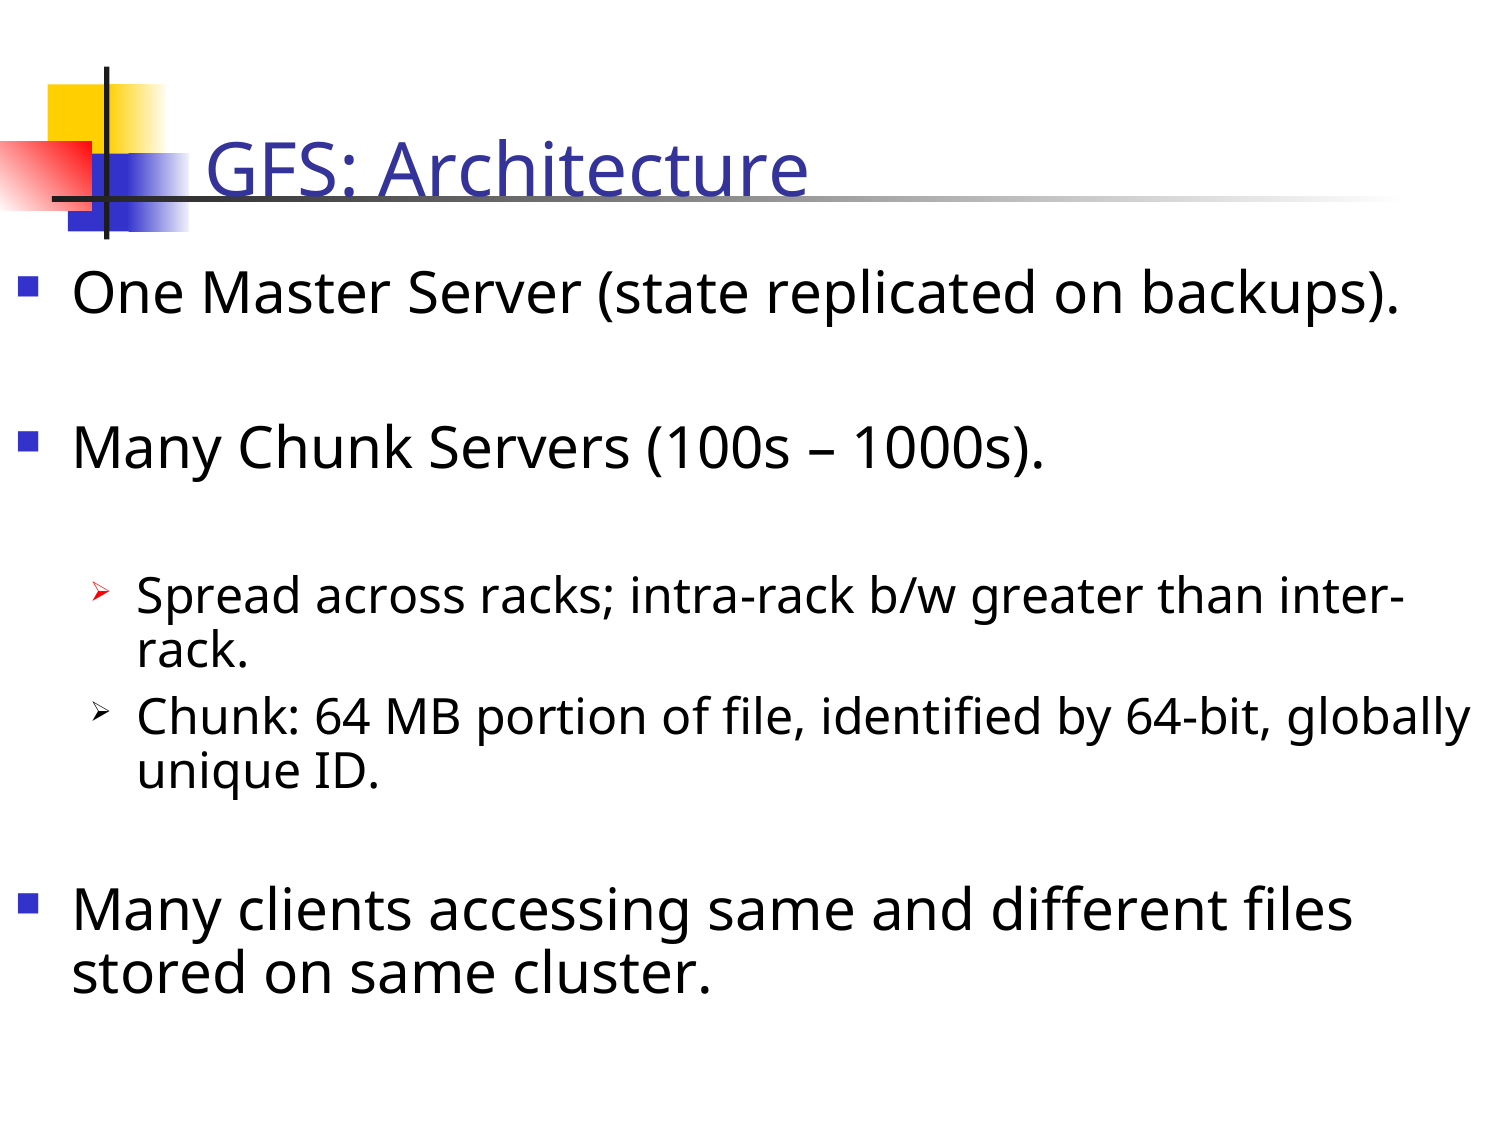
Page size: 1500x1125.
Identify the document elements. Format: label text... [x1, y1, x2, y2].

text_box GFS: Architecture [189, 81, 1468, 220]
text_box One Master Server (state replicated on backups). Many Chunk Servers (100s – 1000s). Spread across racks; intra-rack b/w greater than inter-rack. Chunk: 64 MB portion of file, identified by 64-bit, globally unique ID. Many clients accessing same and different files stored on same cluster. [0, 255, 1500, 1107]
